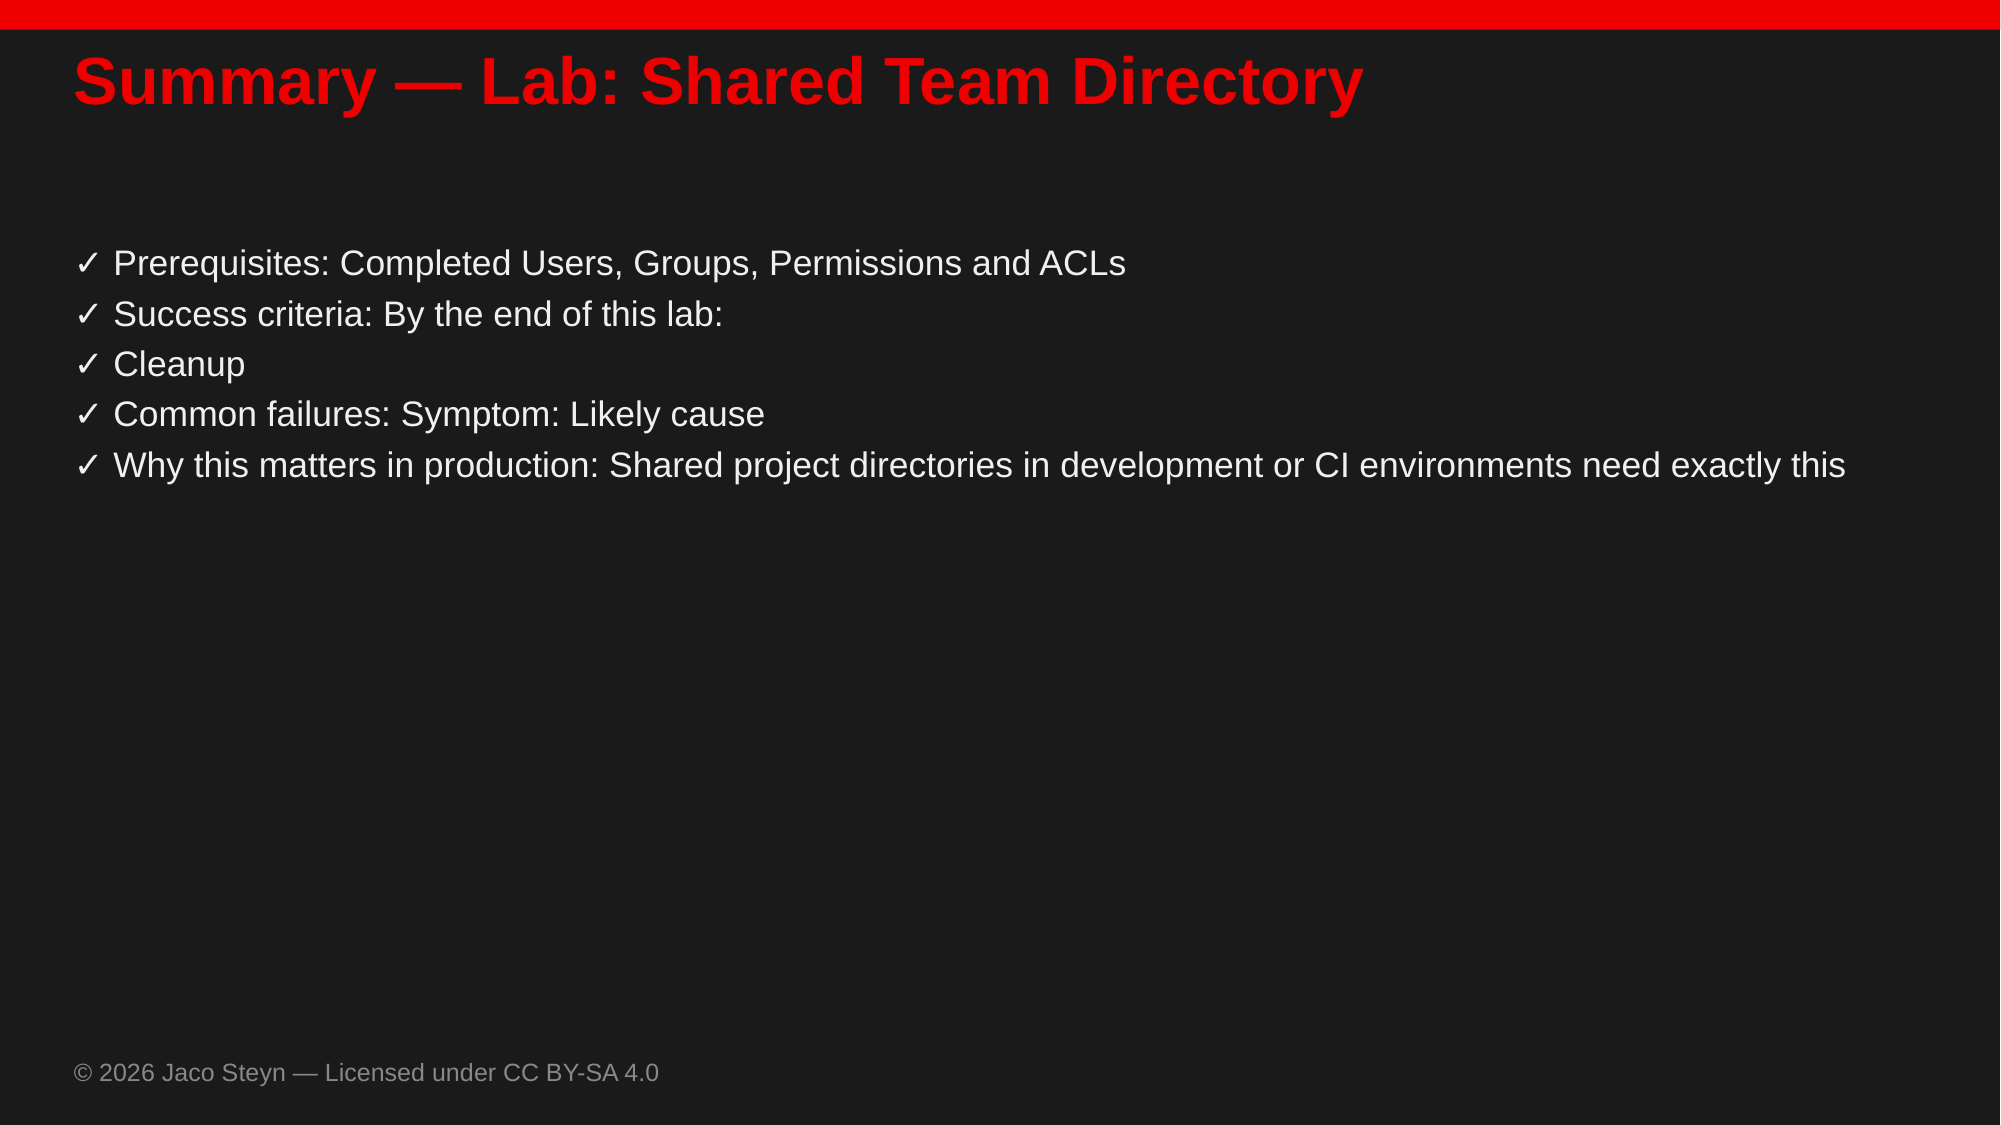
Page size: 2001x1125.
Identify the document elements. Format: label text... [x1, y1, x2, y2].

text_box ✓ Prerequisites: Completed Users, Groups, Permissions and ACLs ✓ Success criteria: By the end of this lab: ✓ Cleanup ✓ Common failures: Symptom: Likely cause ✓ Why this matters in production: Shared project directories in development or CI environments need exactly this [59, 236, 1942, 1037]
text_box [0, 0, 2001, 30]
text_box Summary — Lab: Shared Team Directory [59, 36, 1942, 208]
text_box © 2026 Jaco Steyn — Licensed under CC BY-SA 4.0 [59, 1051, 1942, 1093]
